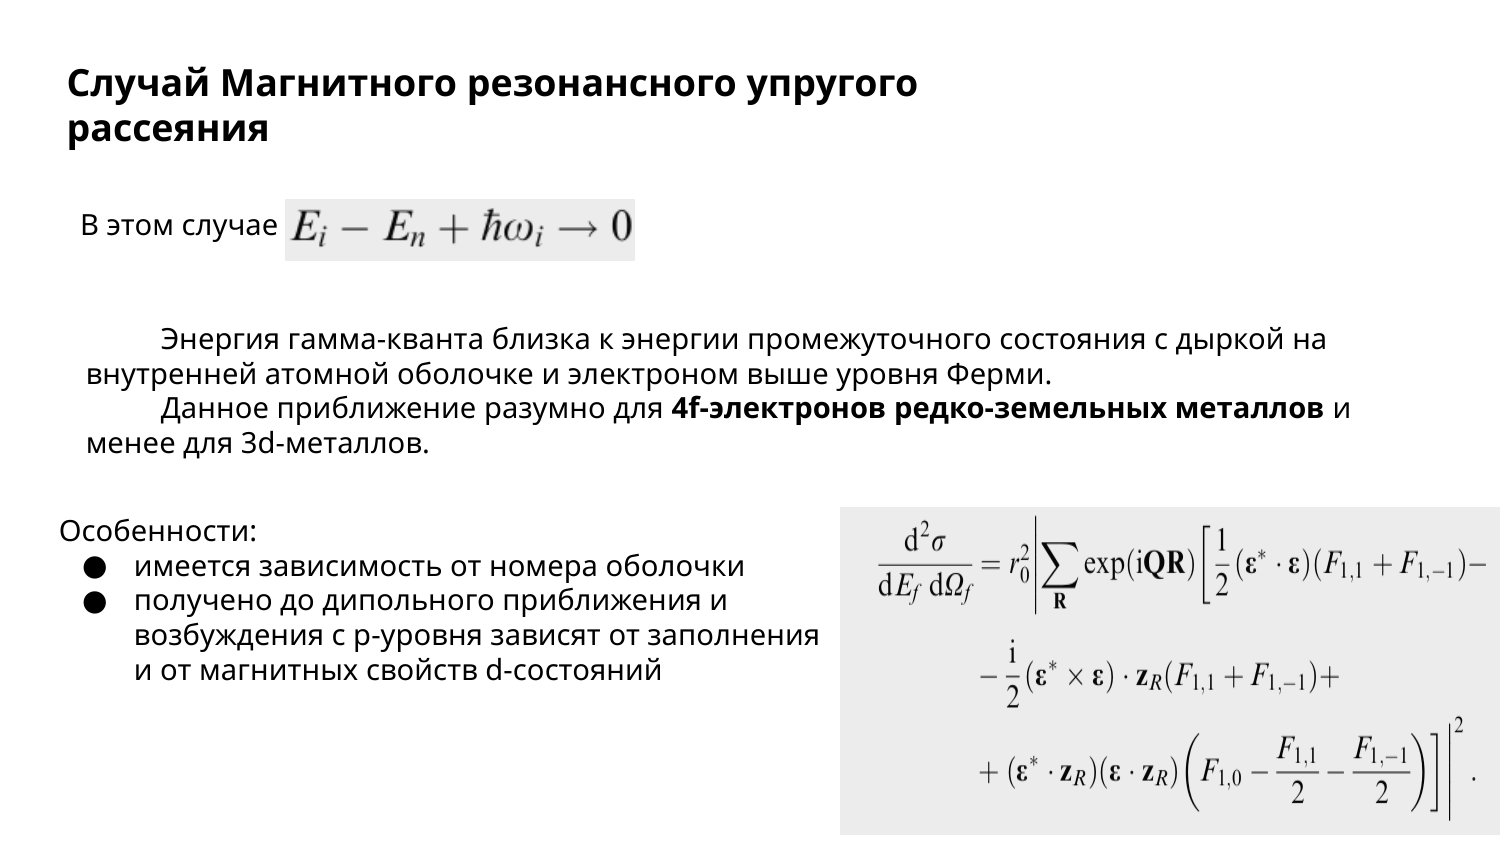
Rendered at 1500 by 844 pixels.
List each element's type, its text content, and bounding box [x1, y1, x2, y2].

text_box Особенности: имеется зависимость от номера оболочки получено до дипольного приближения и возбуждения с р-уровня зависят от заполнения и от магнитных свойств d-состояний [44, 496, 852, 806]
text_box В этом случае [65, 191, 468, 351]
text_box Энергия гамма-кванта близка к энергии промежуточного состояния с дыркой на внутренней атомной оболочке и электроном выше уровня Ферми. Данное приближение разумно для 4f-электронов редко-земельных металлов и менее для 3d-металлов. [70, 304, 1447, 471]
picture [840, 507, 1500, 835]
picture [285, 199, 635, 261]
text_box Случай Магнитного резонансного упругого рассеяния [51, 44, 1128, 192]
